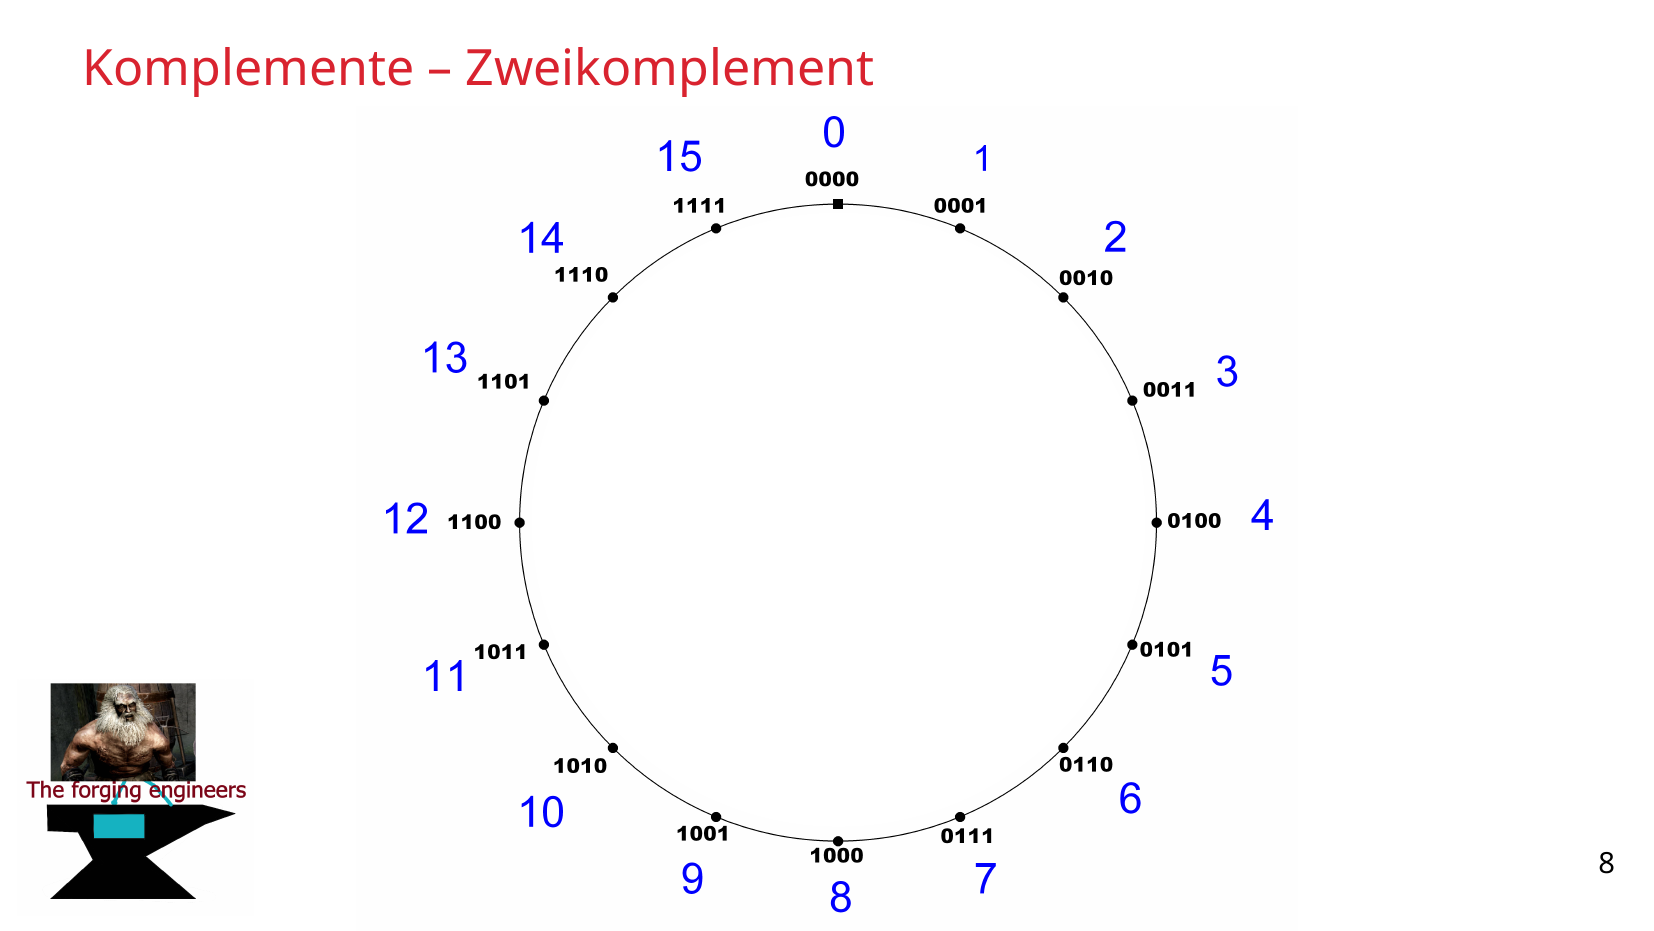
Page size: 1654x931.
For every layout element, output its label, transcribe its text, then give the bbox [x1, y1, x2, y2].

picture [17, 679, 254, 916]
text_box [531, 212, 1146, 827]
picture [356, 106, 1298, 931]
title Komplemente – Zweikomplement [82, 37, 1571, 95]
